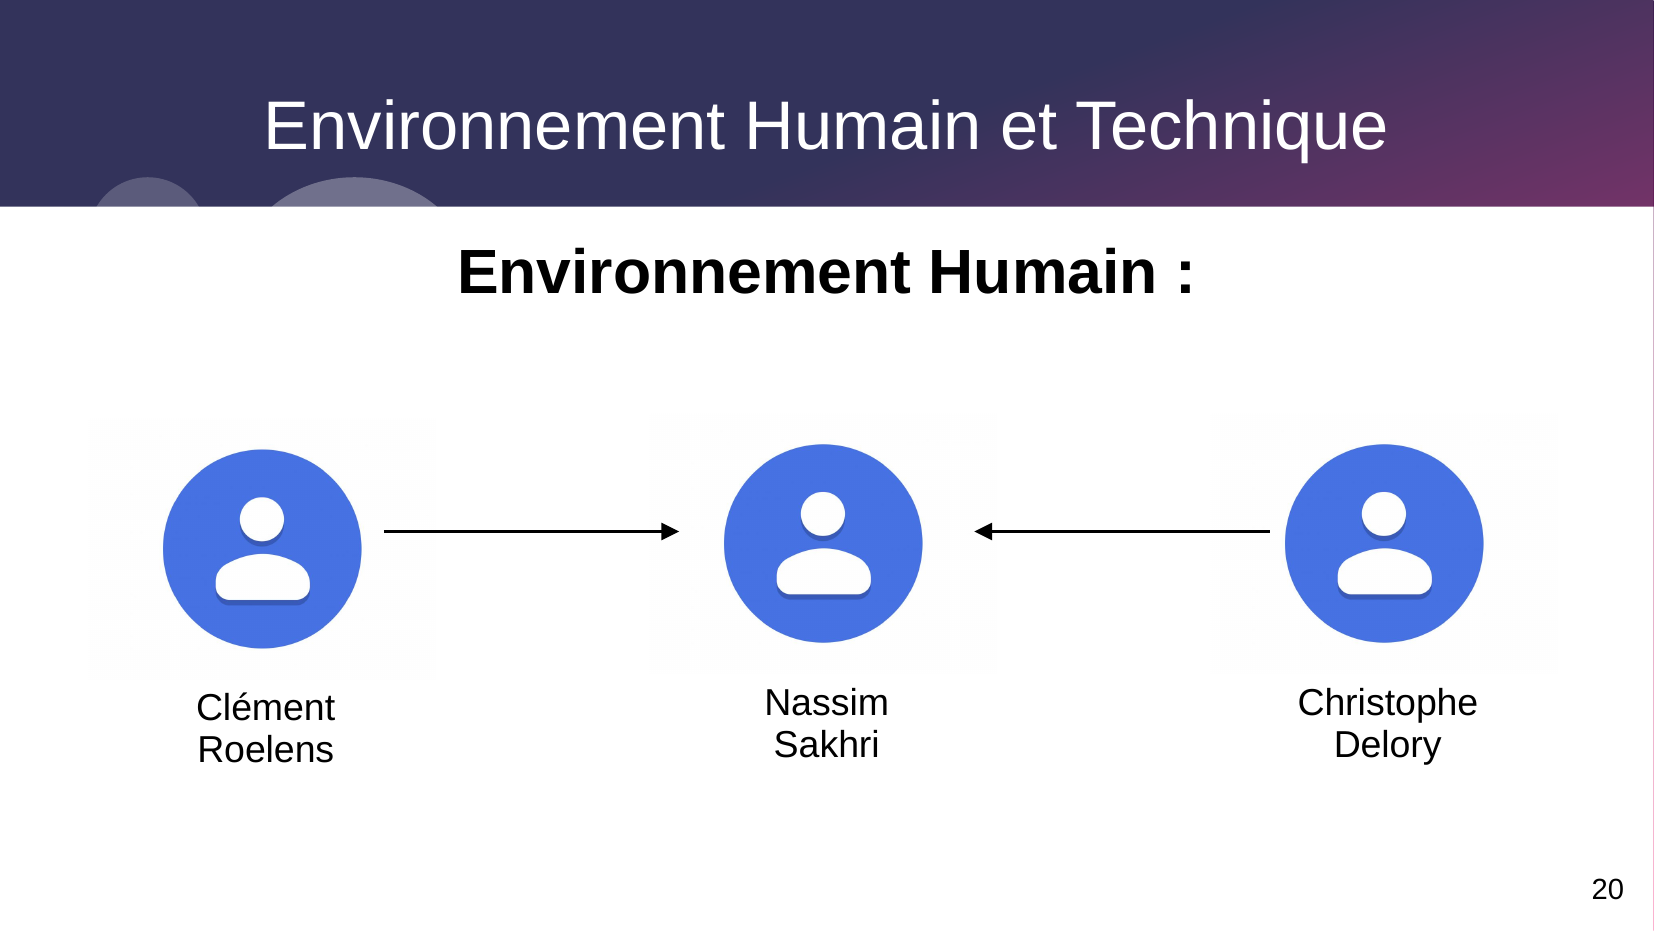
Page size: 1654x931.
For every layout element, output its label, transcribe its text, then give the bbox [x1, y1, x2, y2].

picture [649, 413, 997, 675]
text_box Environnement Humain : [0, 229, 1654, 384]
picture [1210, 413, 1558, 675]
title Environnement Humain et Technique [88, 44, 1565, 207]
text_box Nassim Sakhri [738, 674, 916, 773]
text_box Clément Roelens [177, 679, 355, 778]
picture [88, 418, 436, 680]
text_box Christophe Delory [1269, 674, 1506, 773]
